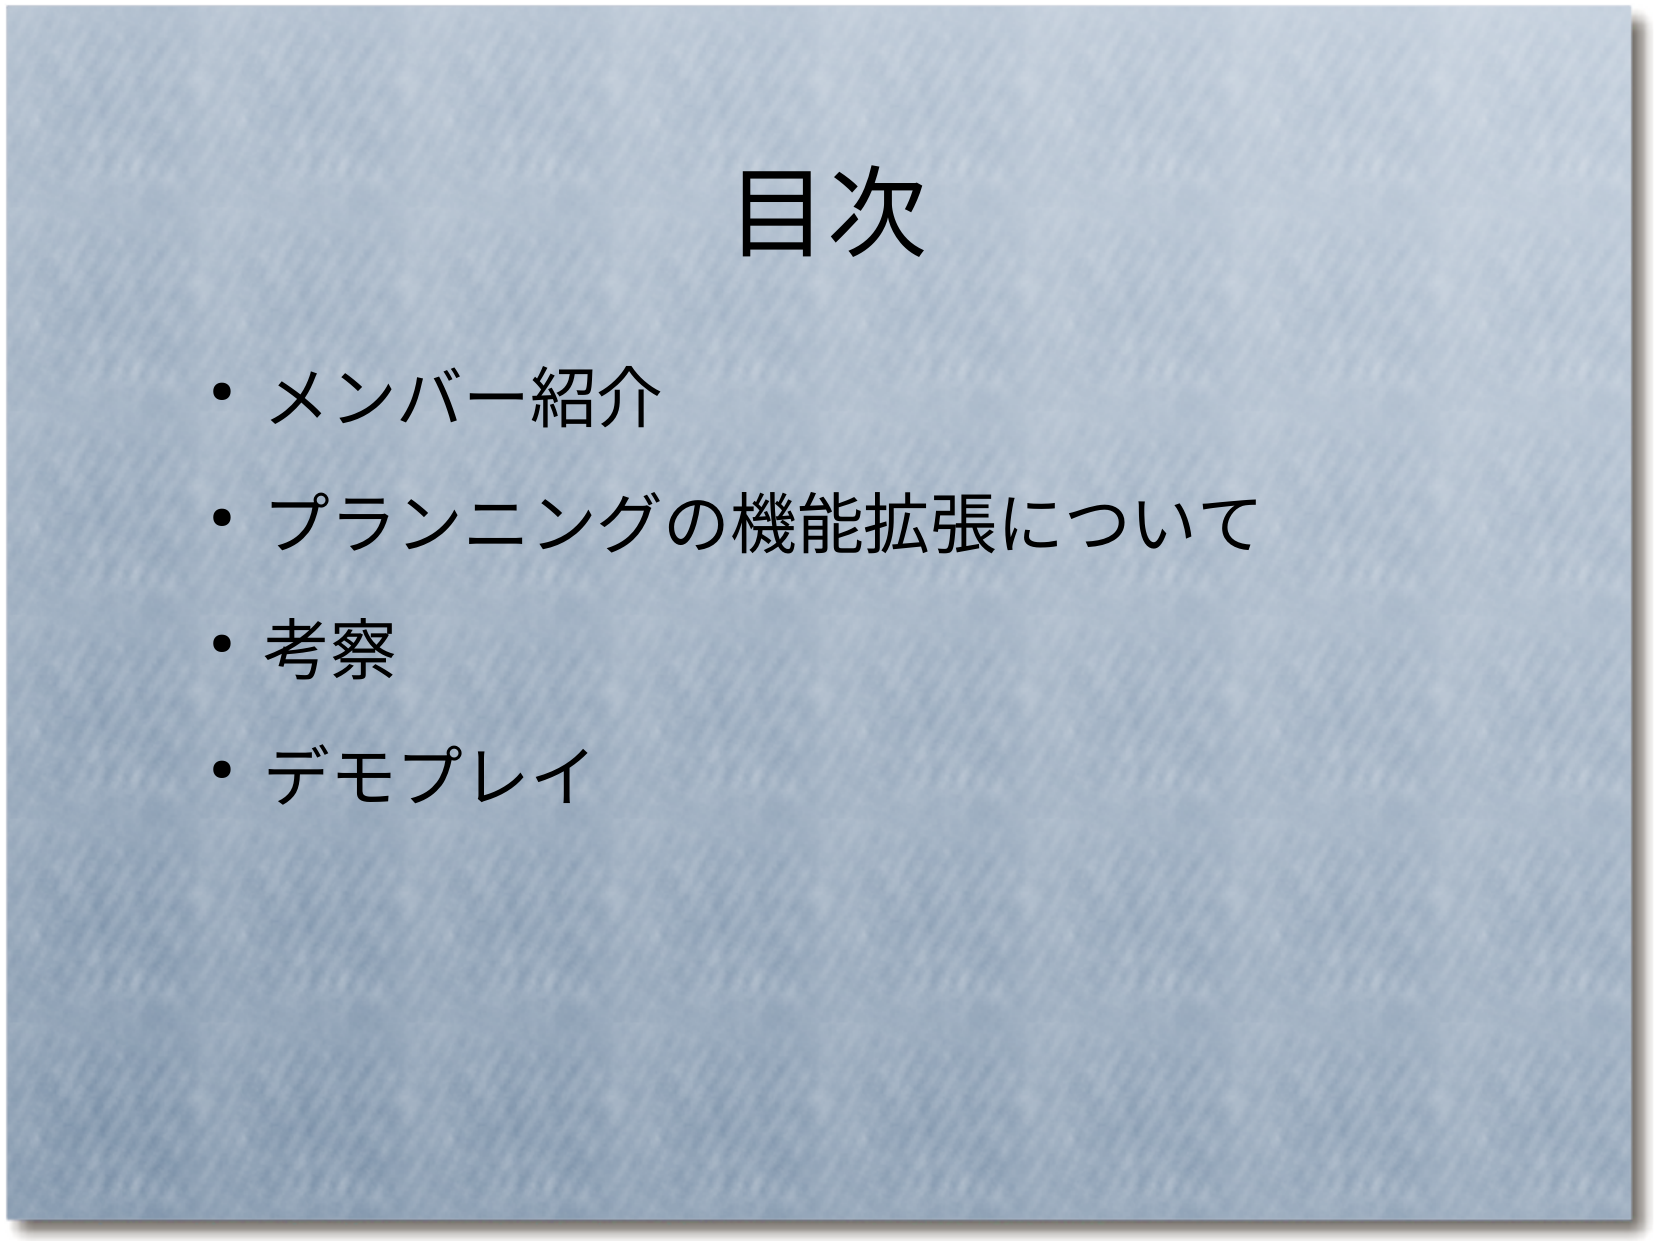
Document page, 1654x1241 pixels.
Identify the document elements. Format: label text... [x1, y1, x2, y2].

picture [0, 0, 1654, 1241]
list メンバー紹介 プランニングの機能拡張について 考察 デモプレイ [121, 344, 1534, 1065]
title 目次 [121, 102, 1534, 310]
